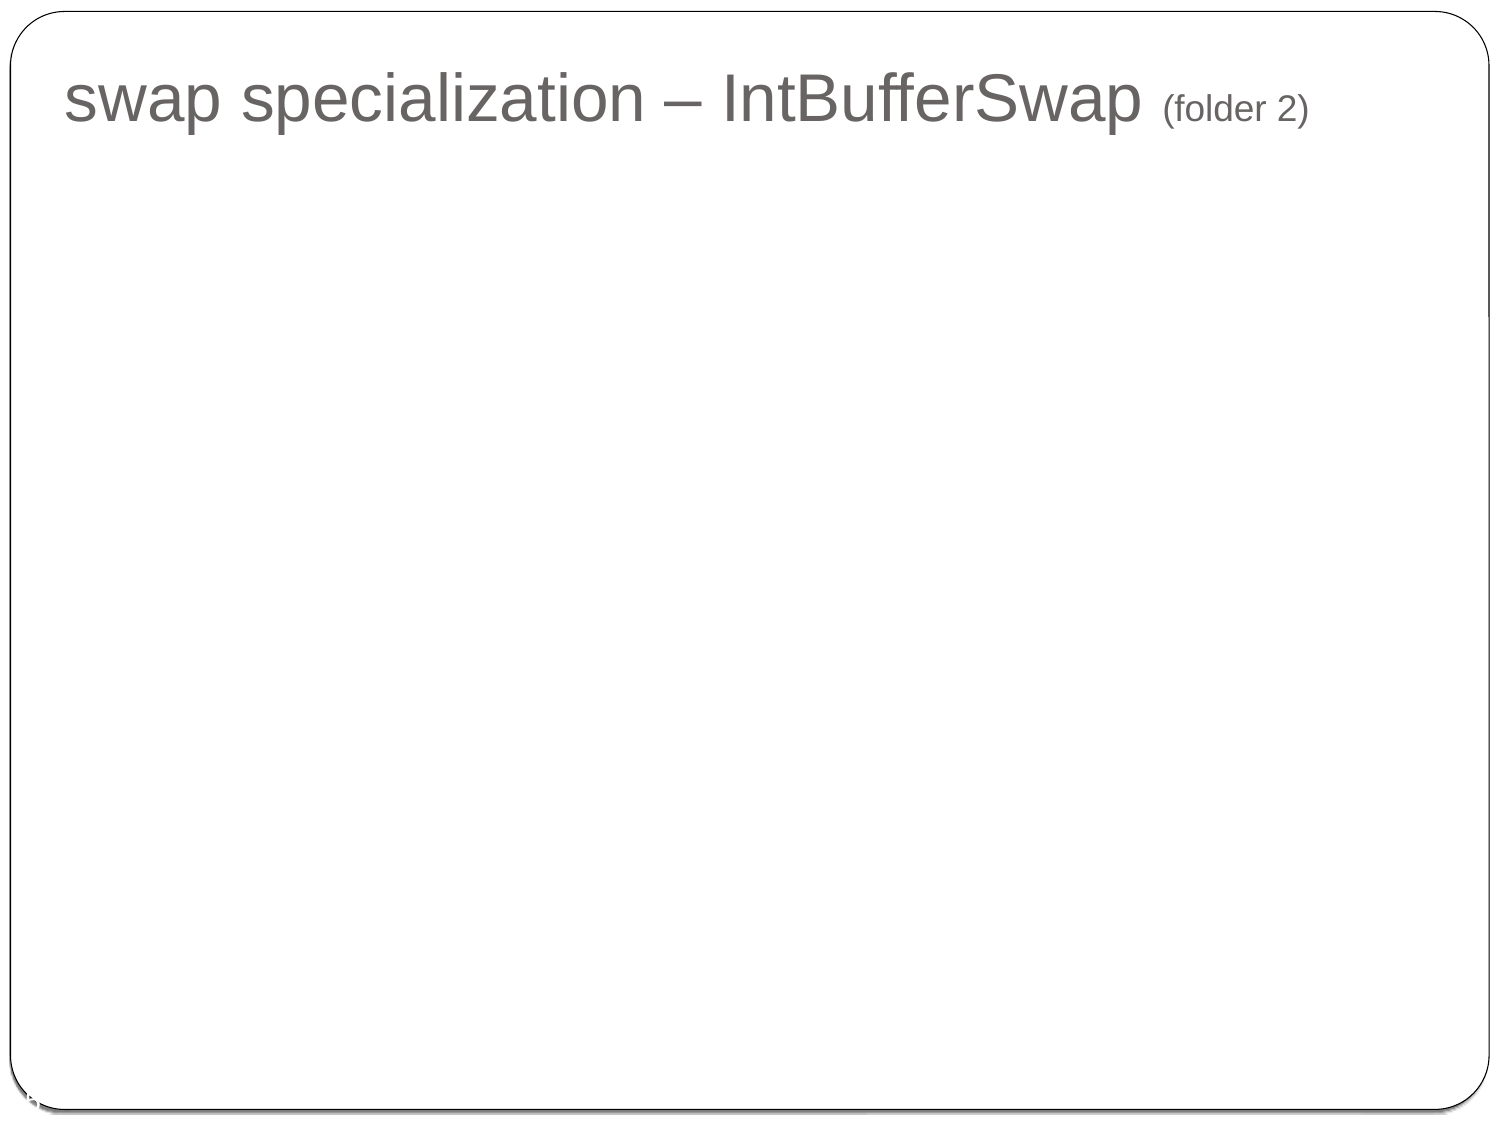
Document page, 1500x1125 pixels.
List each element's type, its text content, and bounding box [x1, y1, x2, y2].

slide_number <number> [0, 1074, 50, 1125]
title swap specialization – IntBufferSwap (folder 2) [50, 45, 1450, 150]
